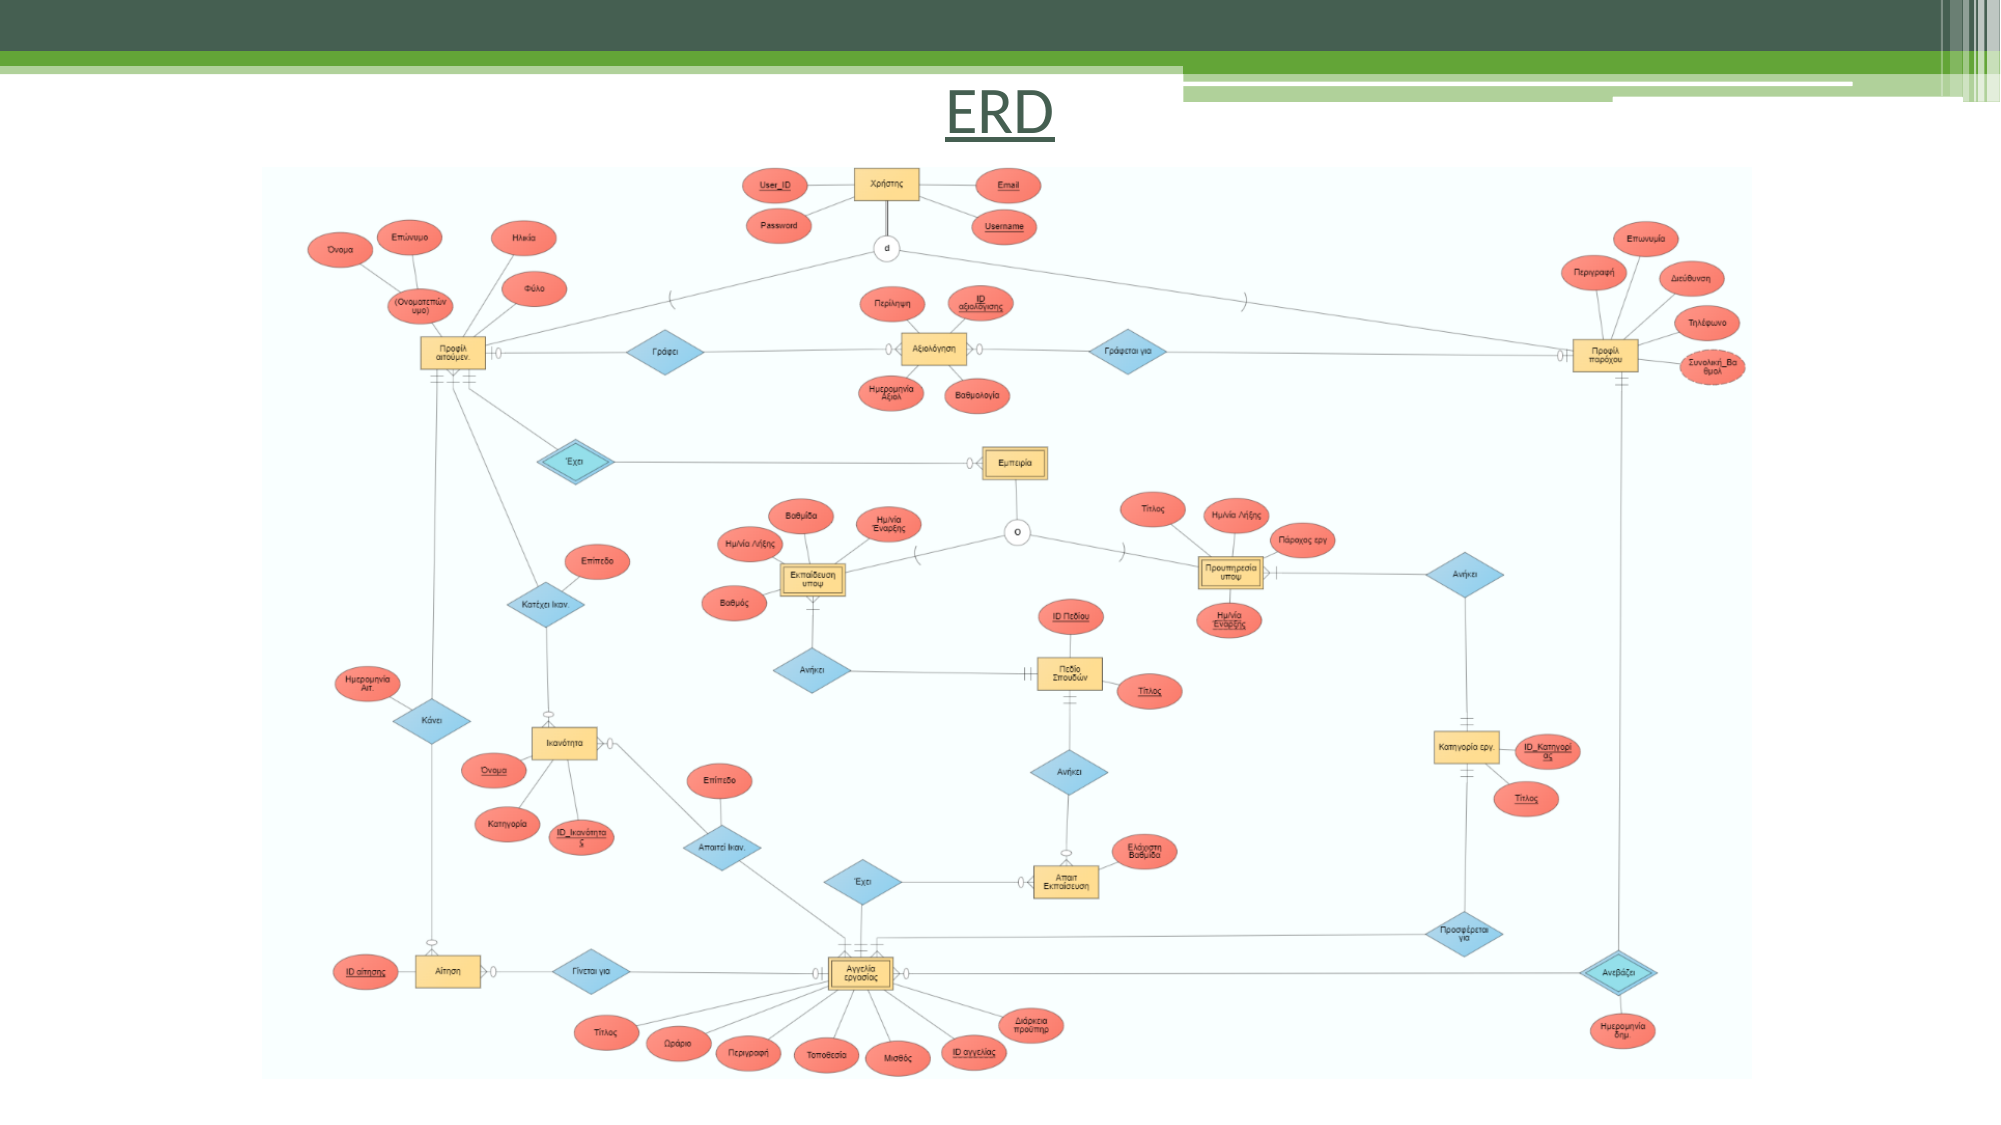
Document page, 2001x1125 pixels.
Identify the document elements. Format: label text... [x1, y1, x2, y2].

title ERD [99, 58, 1900, 155]
picture [262, 167, 1752, 1079]
